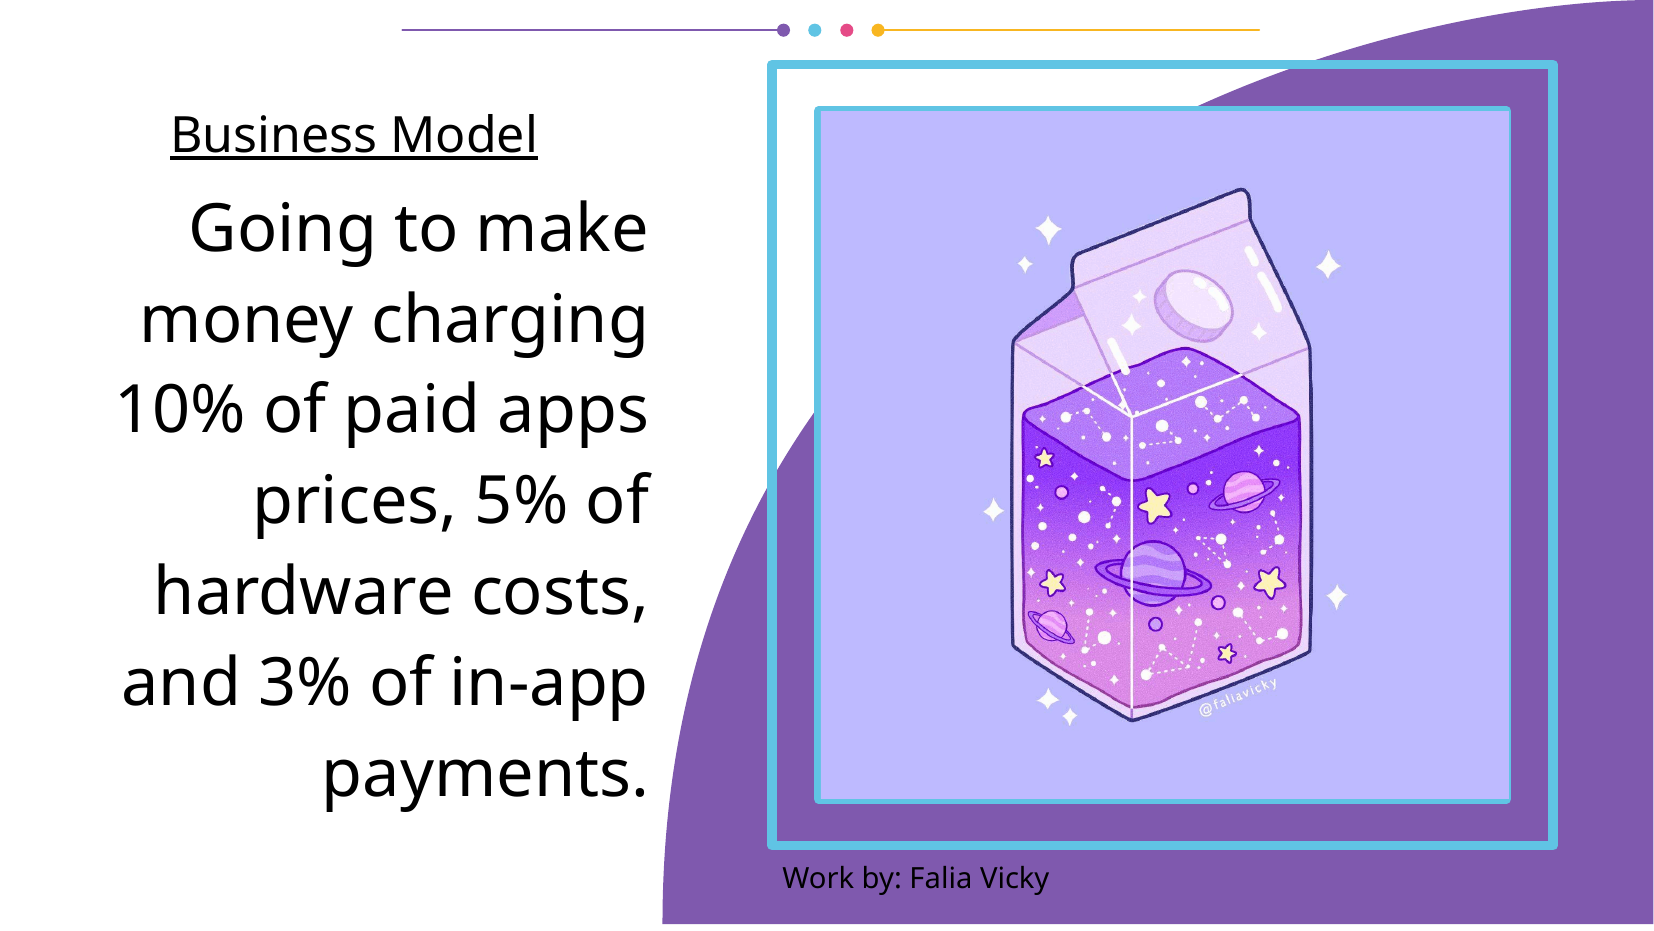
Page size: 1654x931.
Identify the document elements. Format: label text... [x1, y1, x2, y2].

title Business Model [0, 59, 1063, 207]
text_box Work by: Falia Vicky [767, 849, 1066, 905]
text_box [820, 111, 1509, 800]
title Going to make money charging 10% of paid apps prices, 5% of hardware costs, and 3% of in-app payments. [69, 207, 650, 907]
